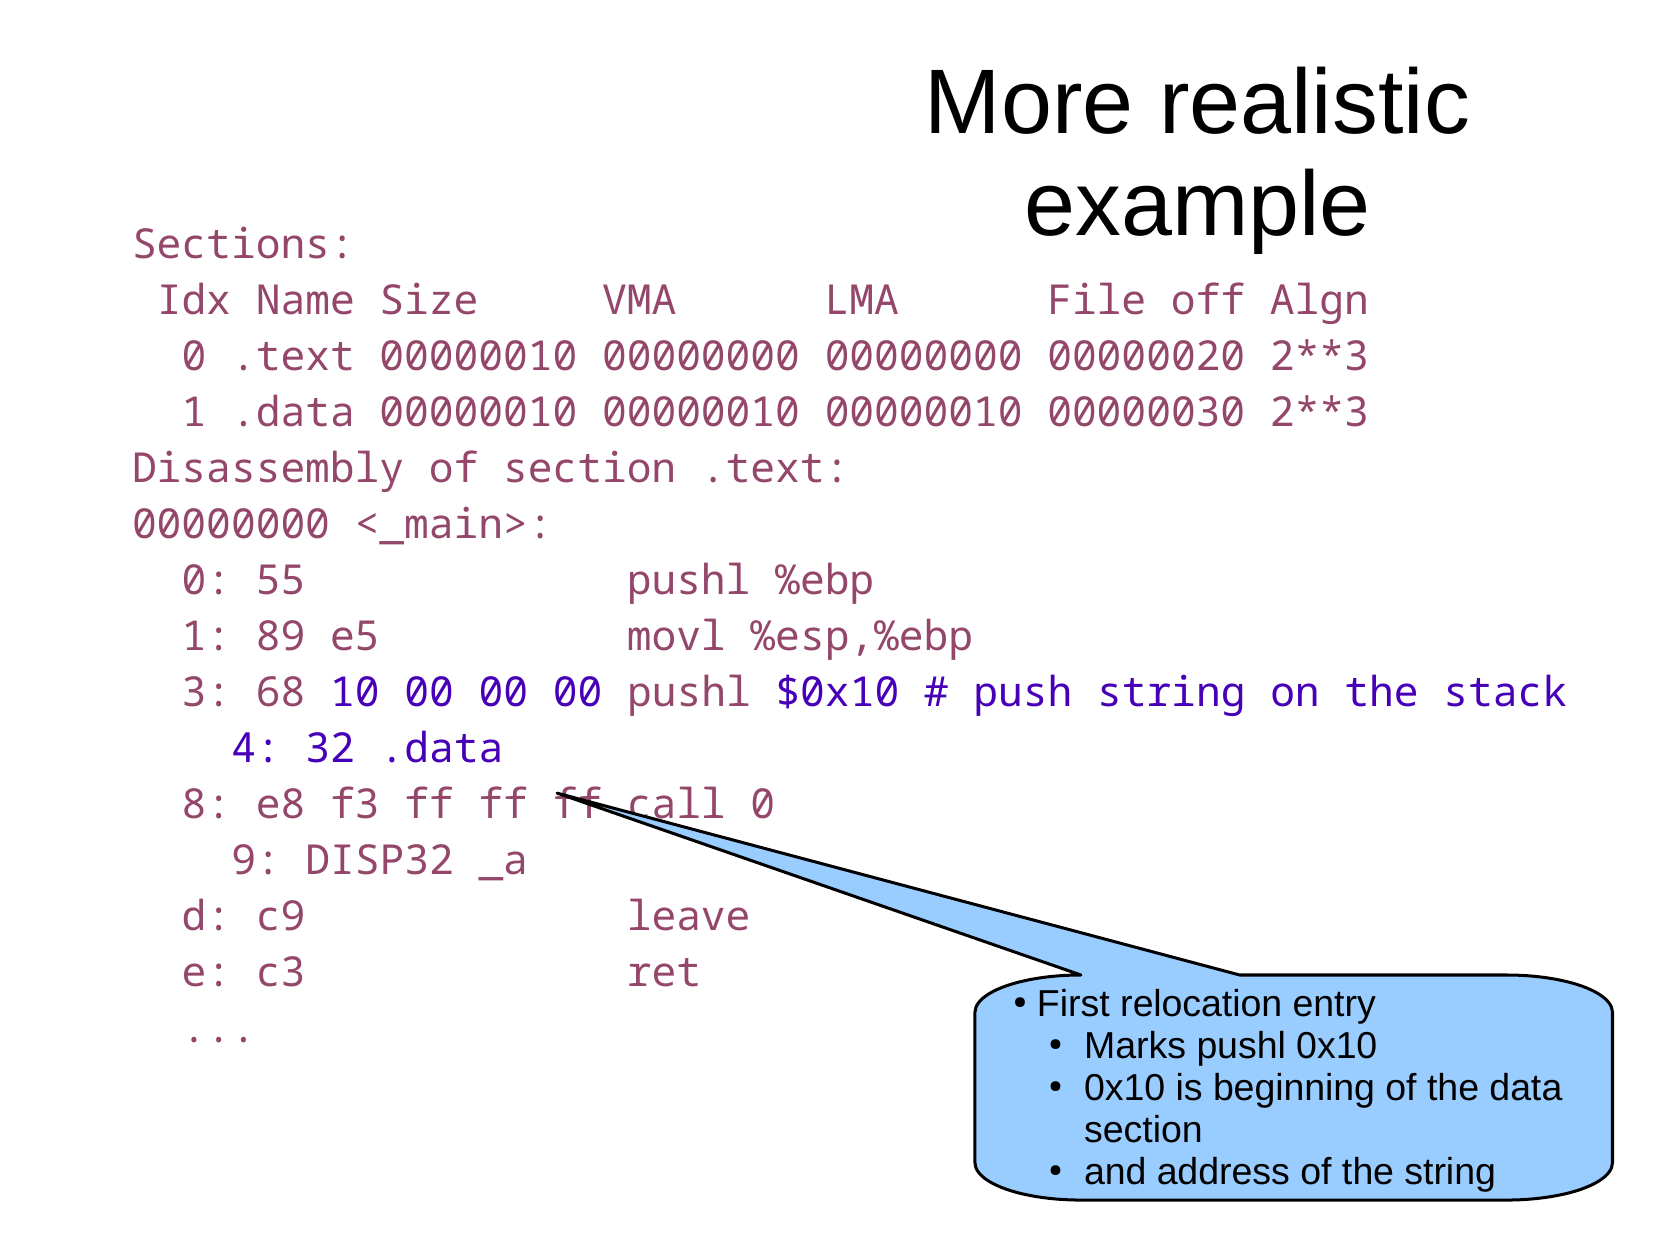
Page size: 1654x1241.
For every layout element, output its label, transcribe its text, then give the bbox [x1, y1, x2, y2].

list Sections: Idx Name Size VMA LMA File off Algn 0 .text 00000010 00000000 00000000 00000020 2**3 1 .data 00000010 00000010 00000010 00000030 2**3 Disassembly of section .text: 00000000 <_main>: 0: 55 pushl %ebp 1: 89 e5 movl %esp,%ebp 3: 68 10 00 00 00 pushl $0x10 # push string on the stack 4: 32 .data 8: e8 f3 ff ff ff call 0 9: DISP32 _a d: c9 leave e: c3 ret ... [82, 150, 1571, 1126]
title More realistic example [825, 49, 1571, 150]
text_box First relocation entry Marks pushl 0x10 0x10 is beginning of the data section and address of the string [557, 793, 1613, 1201]
